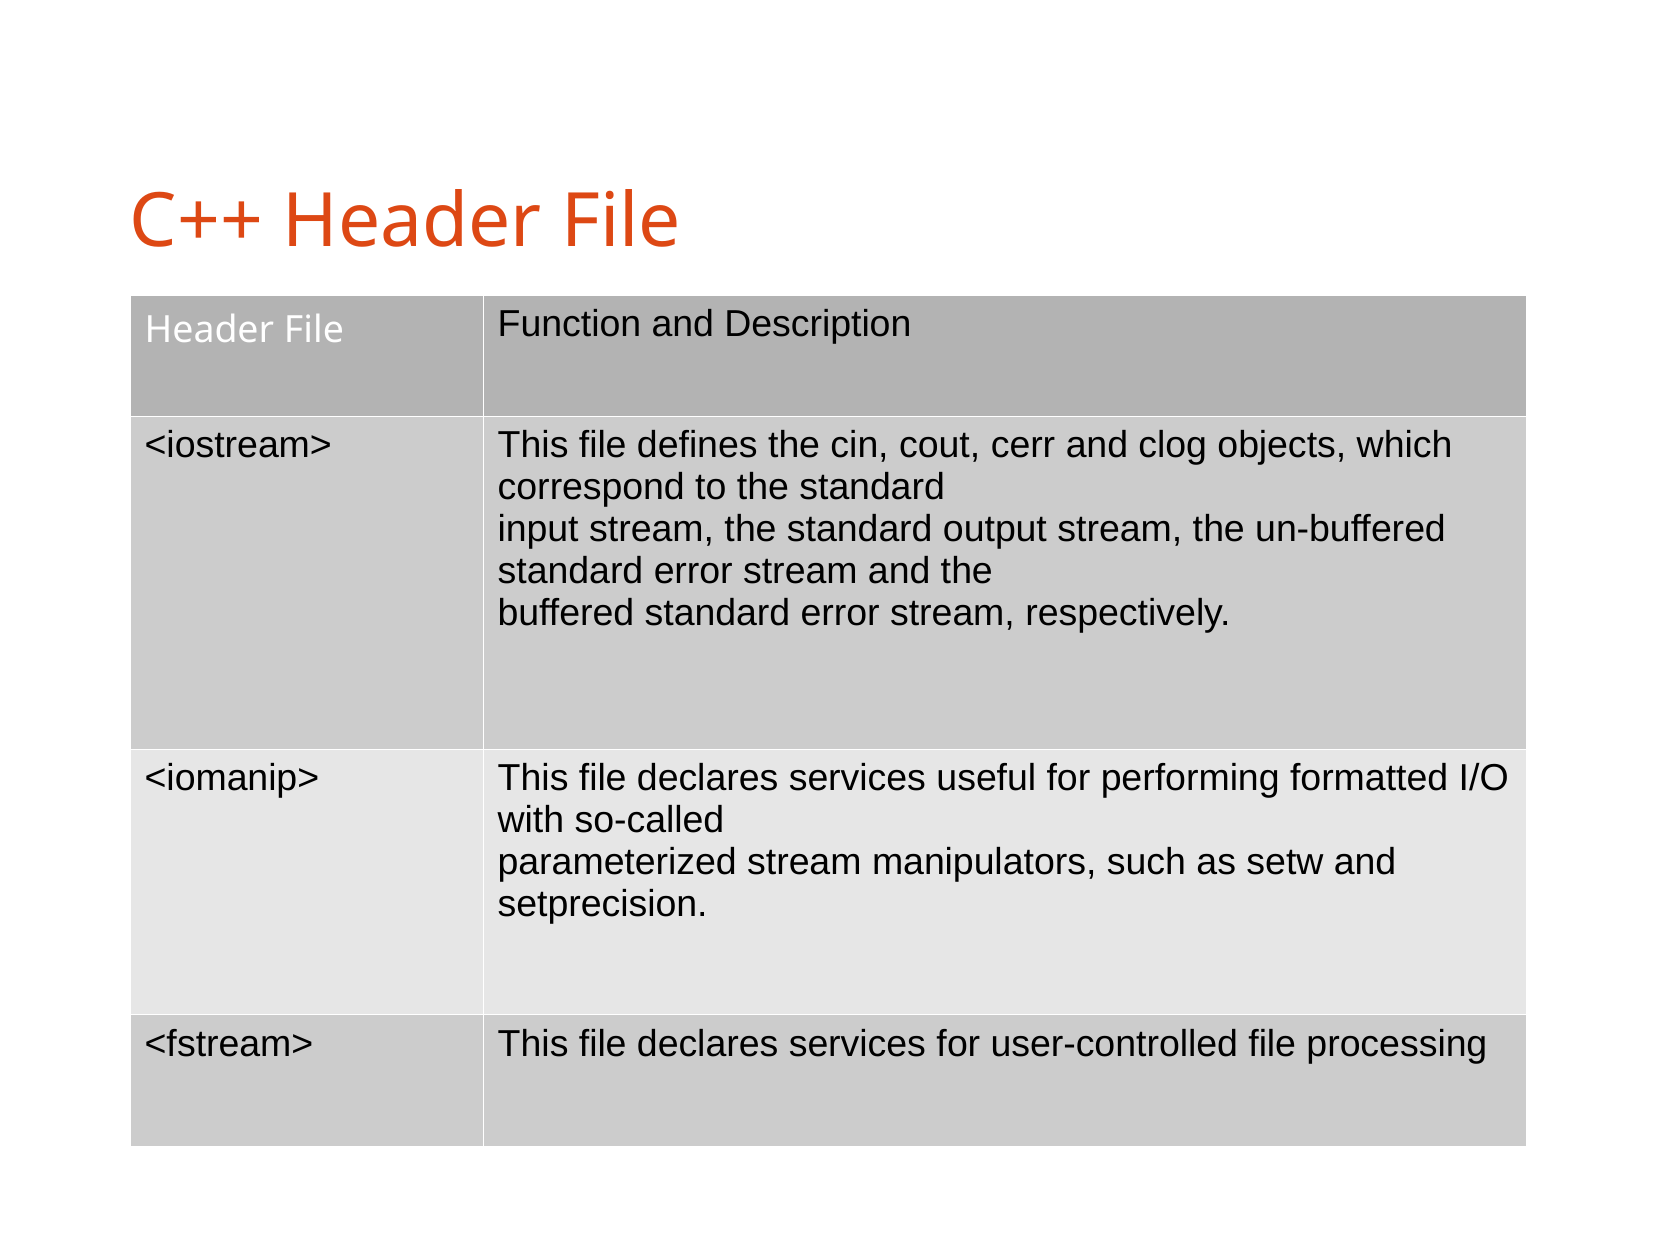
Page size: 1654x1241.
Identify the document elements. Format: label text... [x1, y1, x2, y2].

table_cell <iomanip> [131, 750, 483, 1014]
table_header Header File [131, 296, 483, 416]
table_cell This file defines the cin, cout, cerr and clog objects, which correspond to the standard input stream, the standard output stream, the un-buffered standard error stream and the buffered standard error stream, respectively. [484, 417, 1526, 749]
table_cell This file declares services useful for performing formatted I/O with so-called parameterized stream manipulators, such as setw and setprecision. [484, 750, 1526, 1014]
table_header Function and Description [484, 296, 1526, 416]
table_cell <fstream> [131, 1015, 483, 1146]
table_cell This file declares services for user-controlled file processing [484, 1015, 1526, 1146]
table_cell <iostream> [131, 417, 483, 749]
title C++ Header File [129, 153, 1518, 281]
